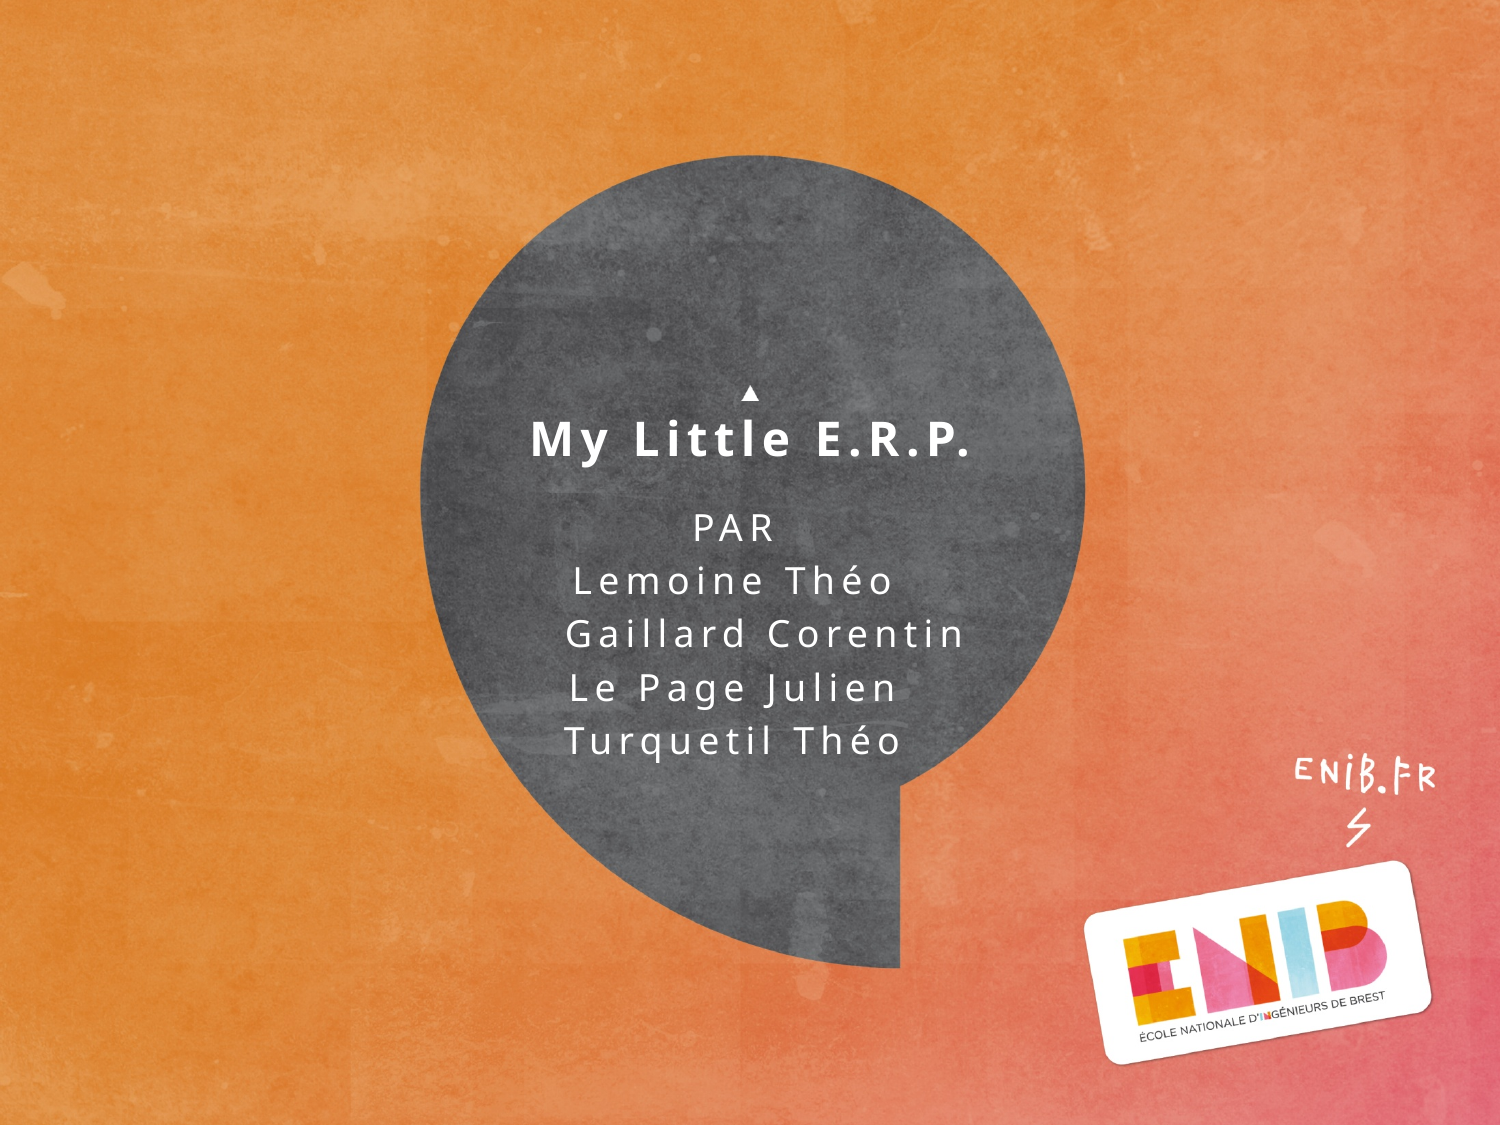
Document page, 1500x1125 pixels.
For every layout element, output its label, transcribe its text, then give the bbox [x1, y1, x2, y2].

subtitle PAR Lemoine Théo Gaillard Corentin Le Page Julien Turquetil Théo [472, 496, 993, 827]
picture [0, 0, 1500, 1125]
title My Little E.R.P. [425, 408, 1075, 622]
